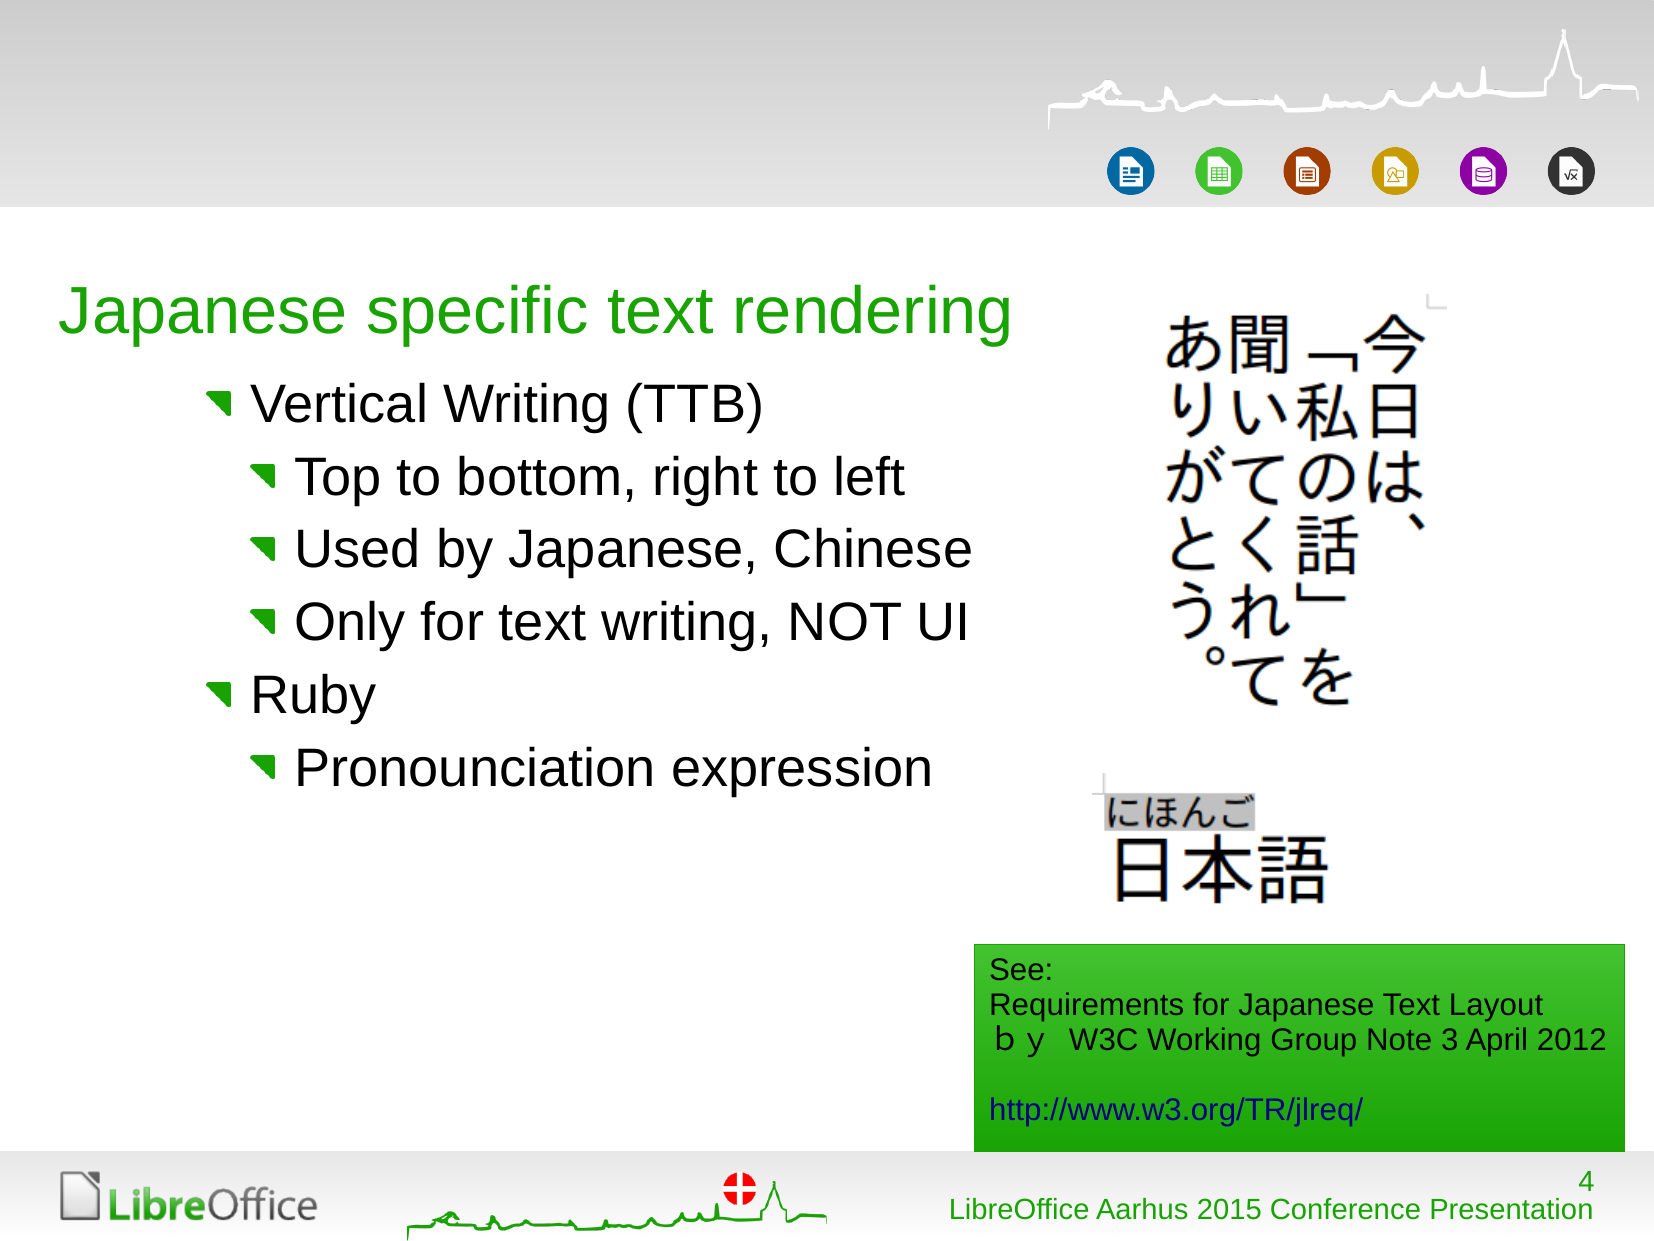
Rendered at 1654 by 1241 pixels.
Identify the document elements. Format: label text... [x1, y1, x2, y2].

picture [1107, 147, 1595, 195]
picture [407, 1172, 827, 1241]
picture [1146, 294, 1447, 739]
picture [1048, 29, 1639, 130]
text_box See: Requirements for Japanese Text Layout ｂｙ W3C Working Group Note 3 April 2012 http://www.w3.org/TR/jlreq/ [974, 944, 1625, 1152]
list Vertical Writing (TTB) Top to bottom, right to left Used by Japanese, Chinese Only for text writing, NOT UI Ruby Pronounciation expression [206, 373, 1477, 1094]
picture [41, 1152, 337, 1240]
picture [1092, 773, 1337, 916]
title Japanese specific text rendering [59, 236, 1595, 384]
